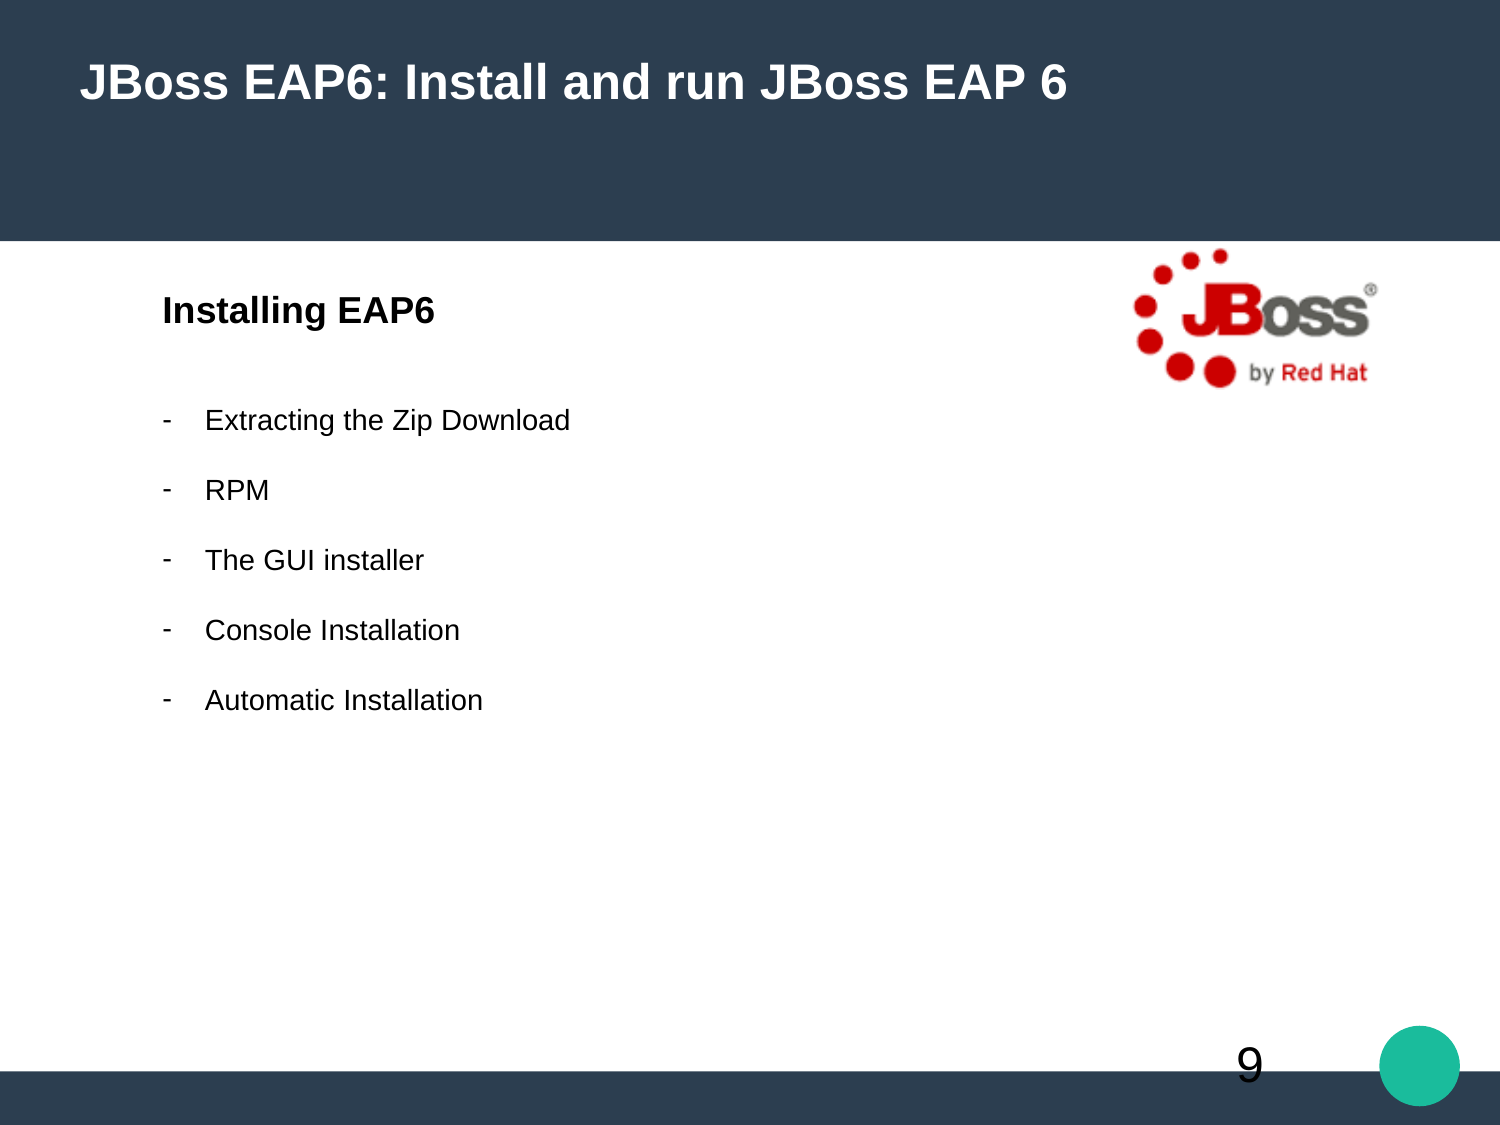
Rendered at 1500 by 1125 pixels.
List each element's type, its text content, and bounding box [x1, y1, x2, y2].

text_box JBoss EAP6: Install and run JBoss EAP 6 [64, 41, 1294, 209]
text_box <number> [1074, 1024, 1426, 1103]
picture [1096, 247, 1418, 390]
text_box Installing EAP6 Extracting the Zip Download RPM The GUI installer Console Installation Automatic Installation [147, 278, 1294, 759]
